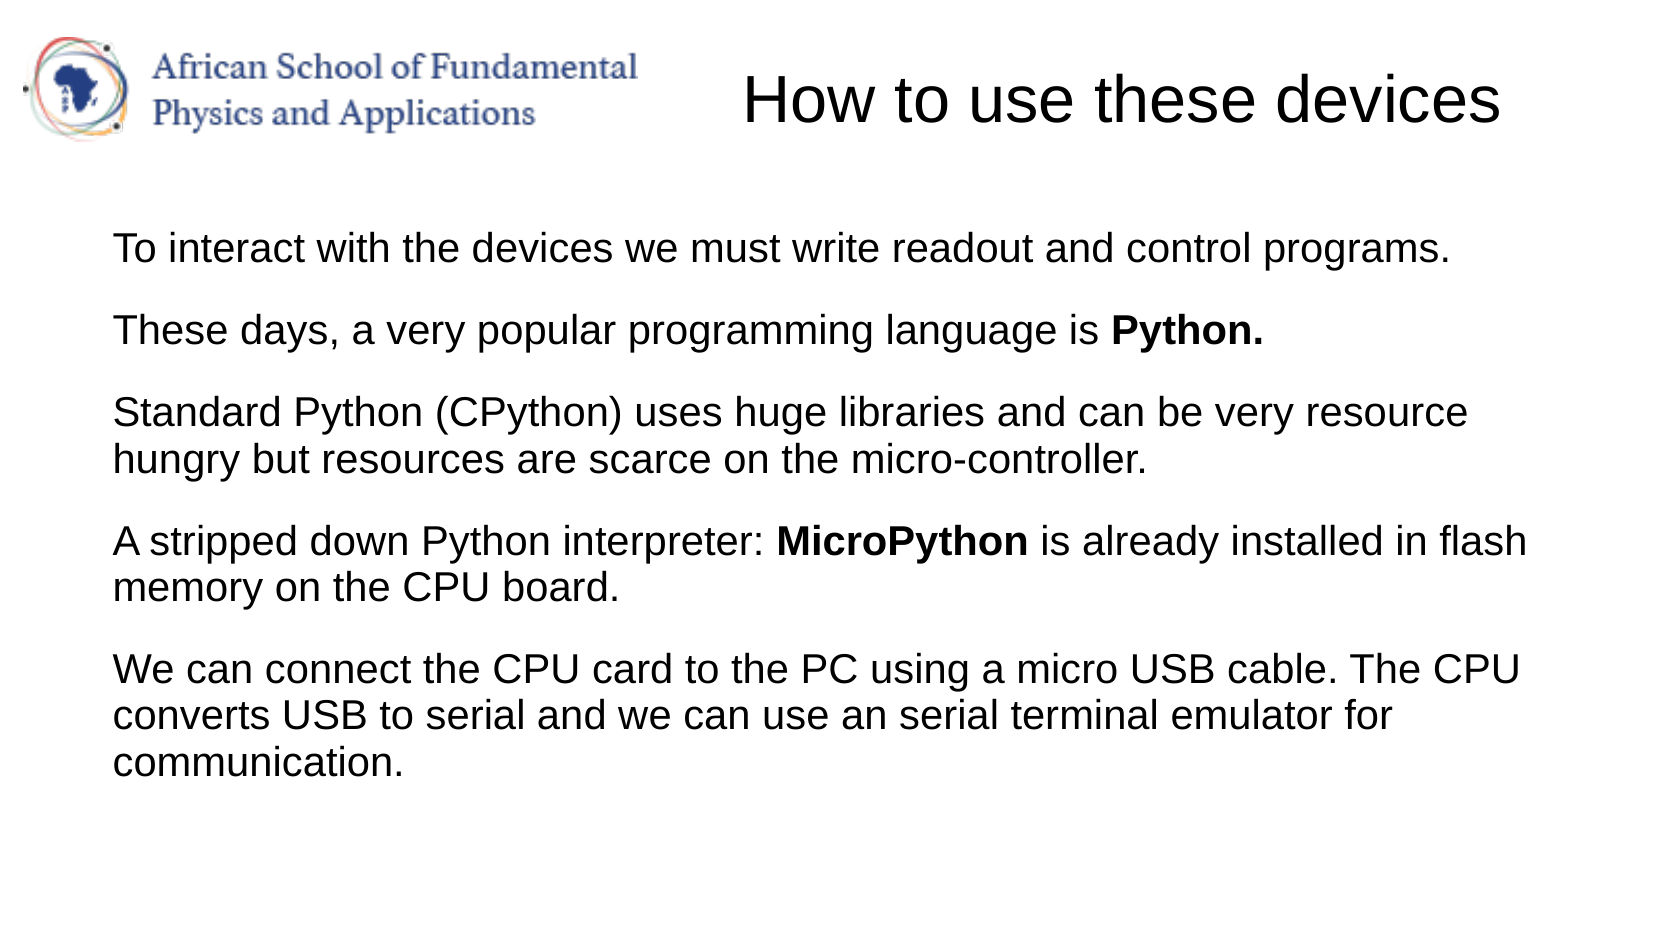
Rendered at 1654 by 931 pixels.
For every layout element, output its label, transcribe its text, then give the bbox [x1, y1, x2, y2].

picture [23, 37, 635, 142]
title How to use these devices [635, 21, 1610, 177]
list To interact with the devices we must write readout and control programs. These days, a very popular programming language is Python. Standard Python (CPython) uses huge libraries and can be very resource hungry but resources are scarce on the micro-controller. A stripped down Python interpreter: MicroPython is already installed in flash memory on the CPU board. We can connect the CPU card to the PC using a micro USB cable. The CPU converts USB to serial and we can use an serial terminal emulator for communication. [112, 225, 1601, 788]
